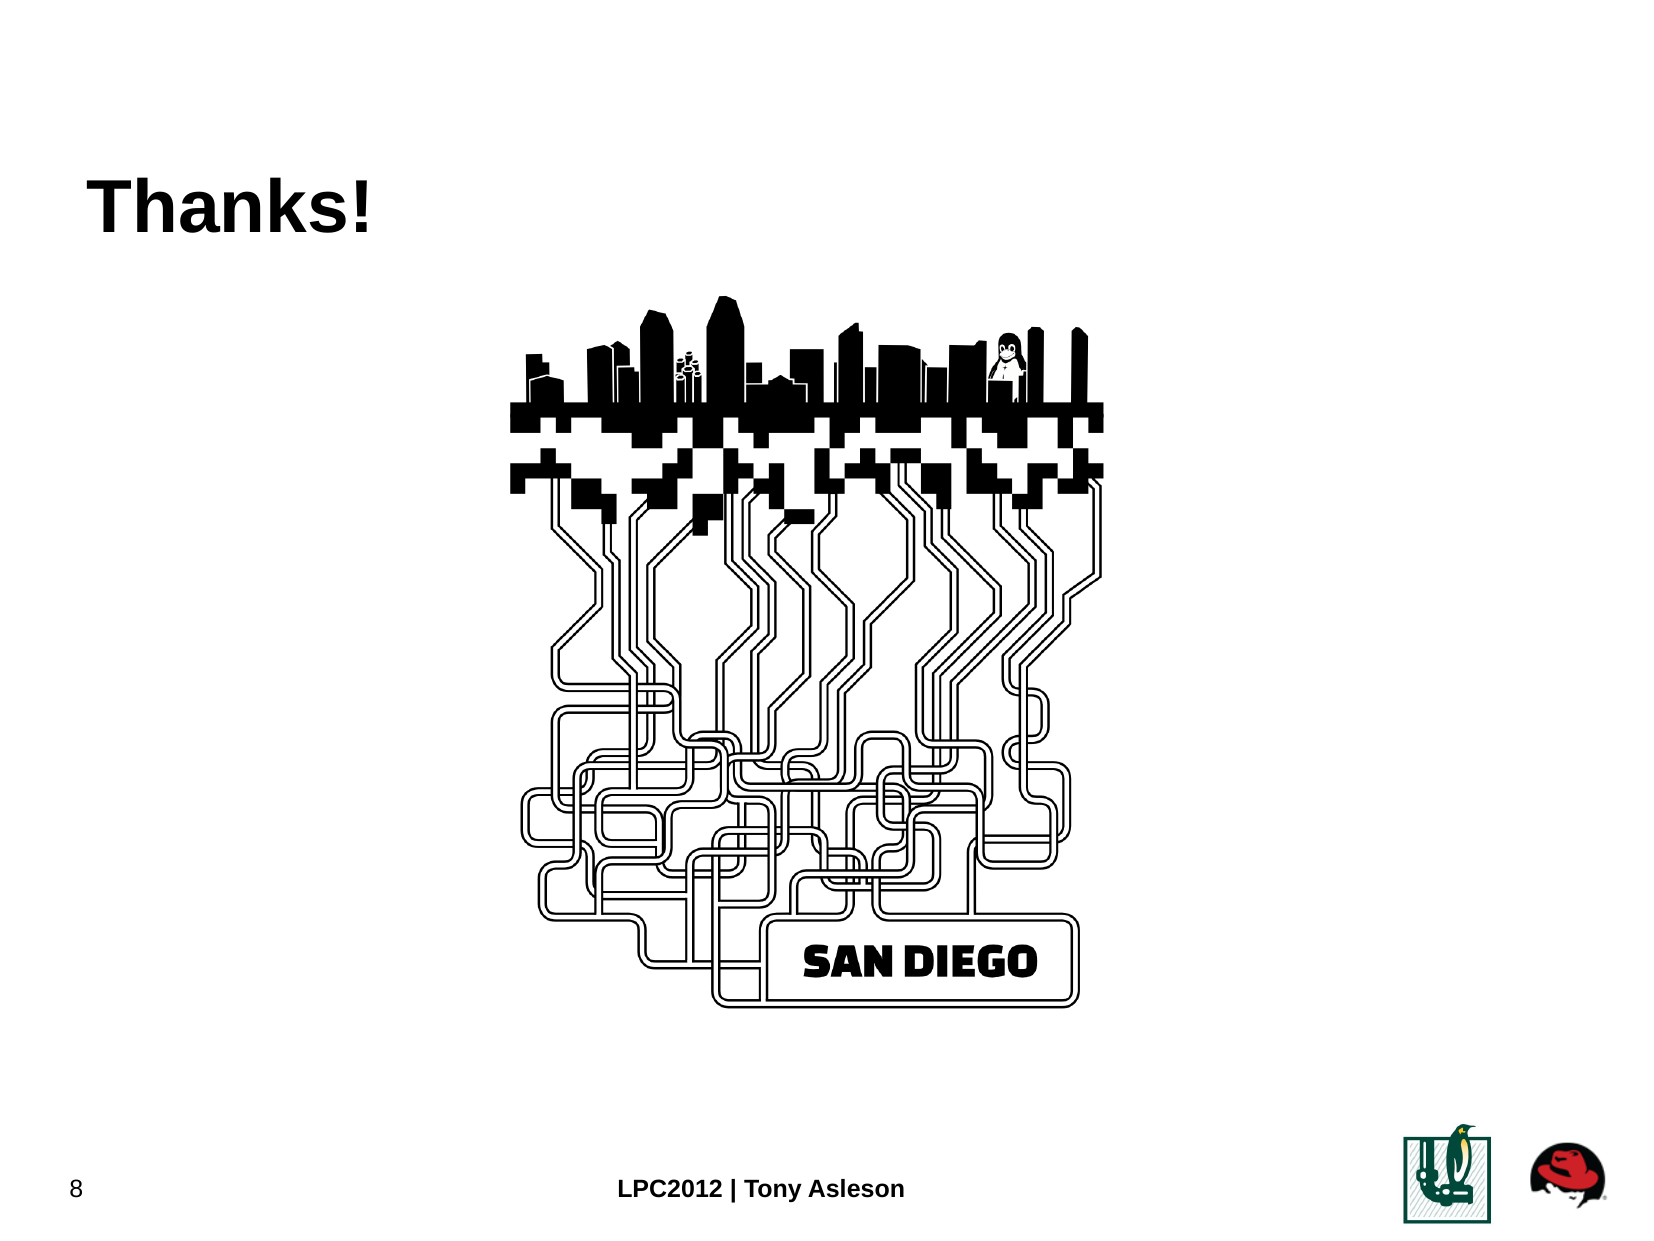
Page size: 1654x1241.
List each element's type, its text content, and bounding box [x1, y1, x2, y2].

picture [1391, 1122, 1504, 1239]
title Thanks! [86, 112, 1576, 301]
picture [487, 289, 1126, 1013]
picture [1529, 1140, 1613, 1218]
